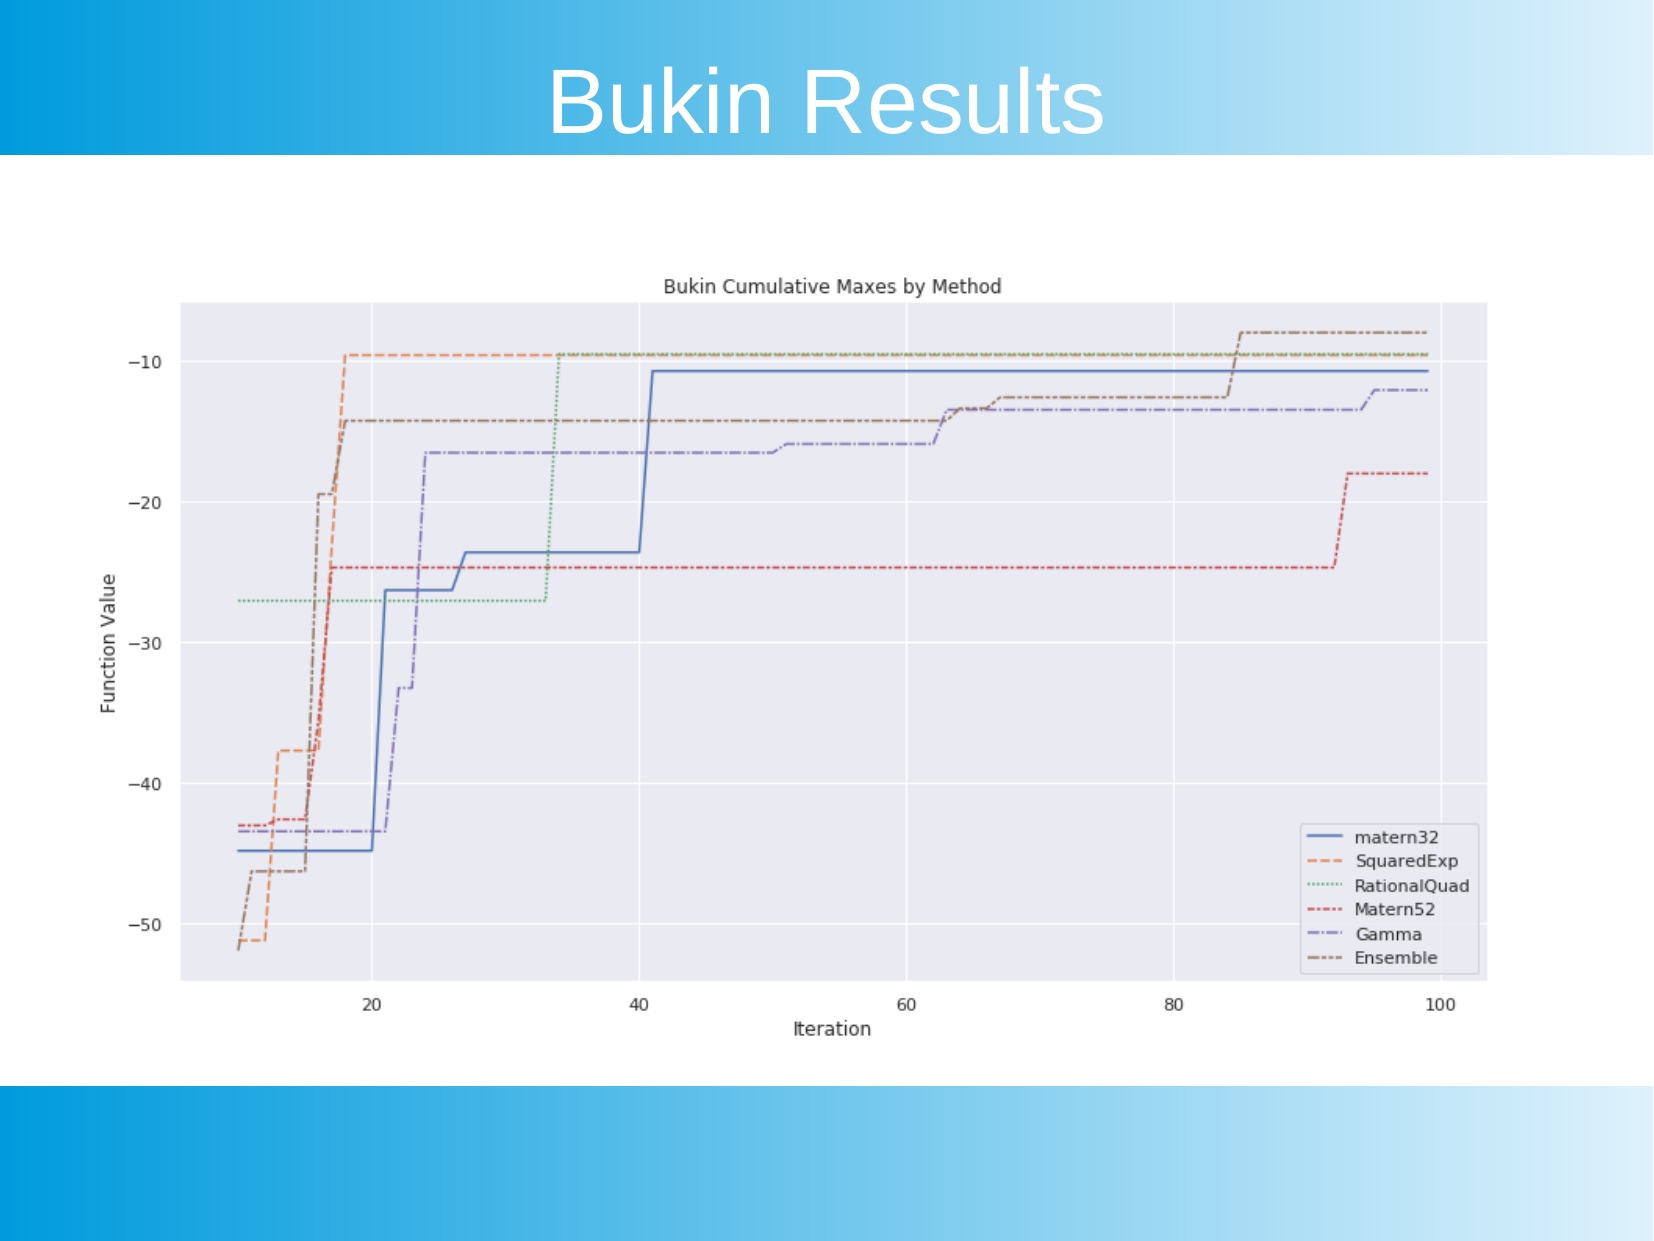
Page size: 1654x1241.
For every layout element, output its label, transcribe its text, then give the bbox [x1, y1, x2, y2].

title Bukin Results [82, 49, 1571, 155]
picture [90, 267, 1508, 1051]
